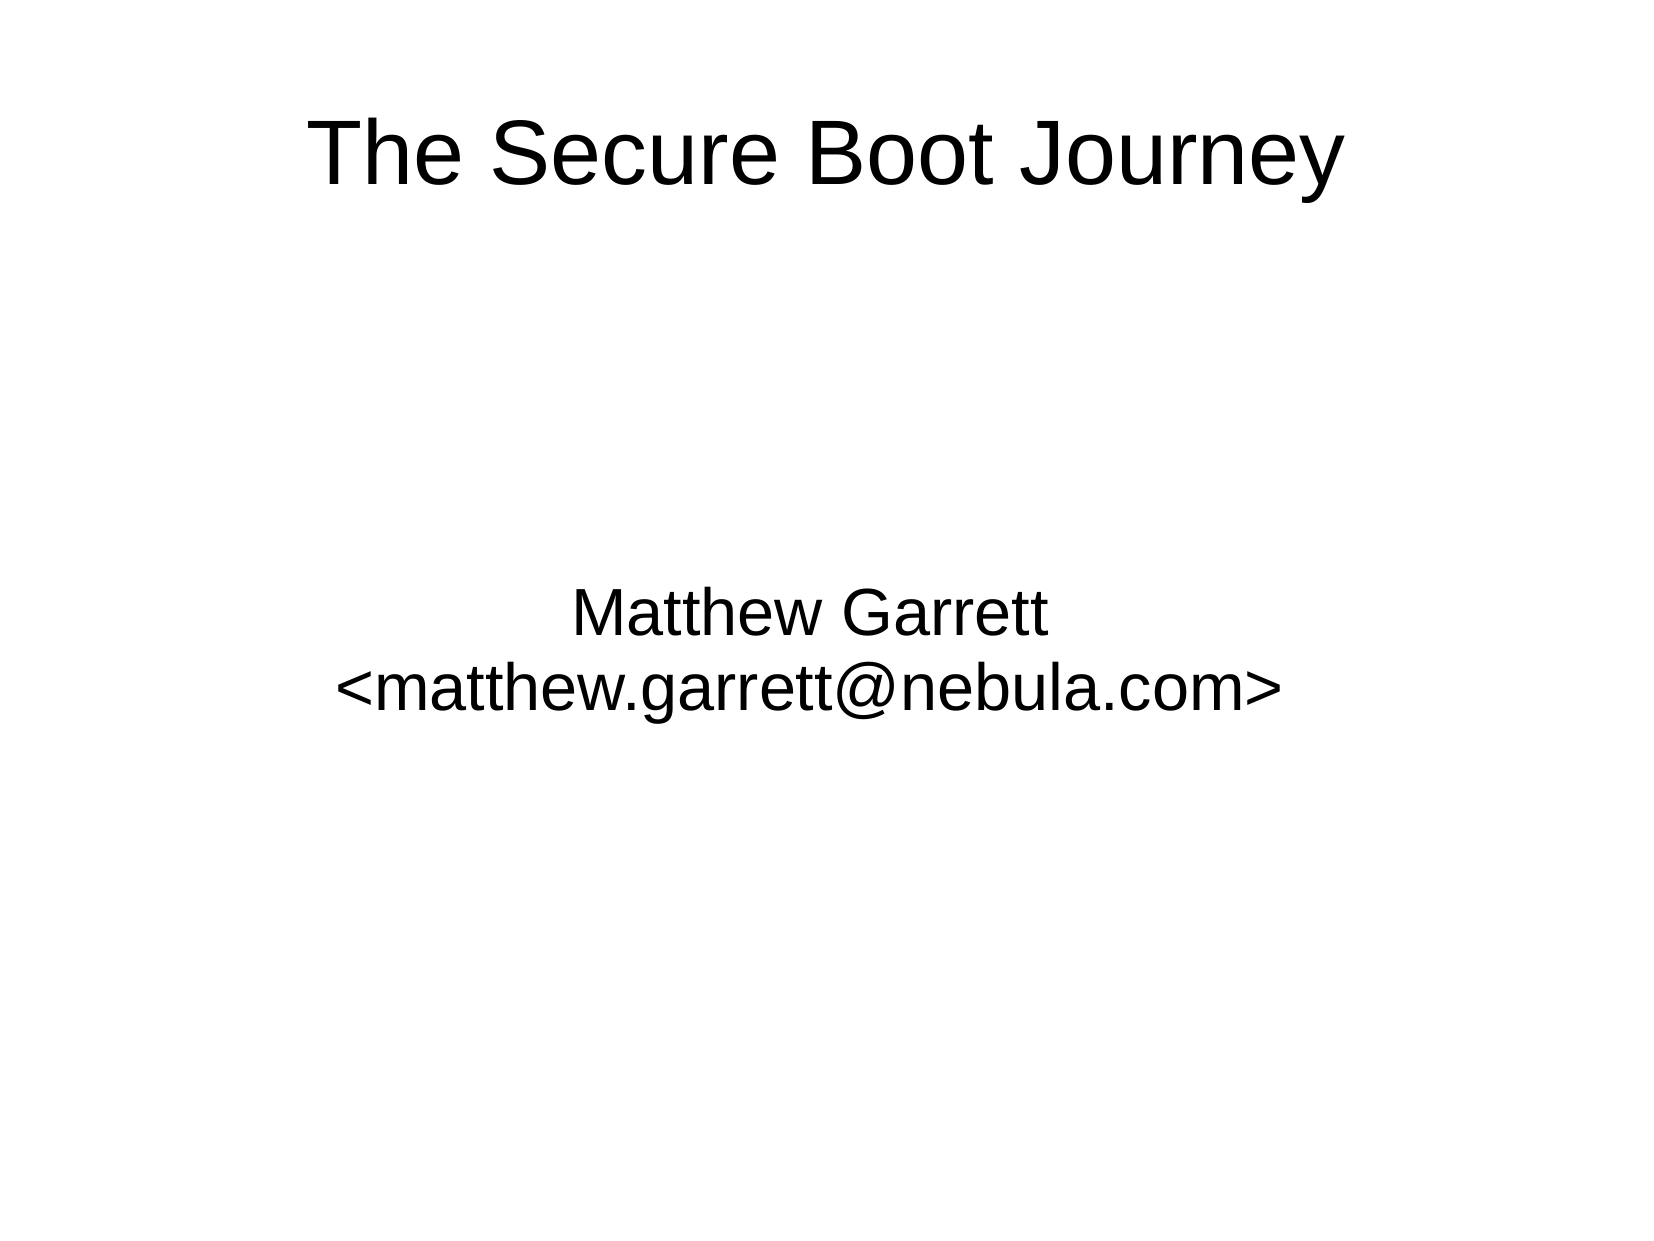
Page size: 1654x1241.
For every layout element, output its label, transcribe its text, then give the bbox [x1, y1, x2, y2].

subtitle Matthew Garrett <matthew.garrett@nebula.com> [82, 290, 1538, 1010]
title The Secure Boot Journey [82, 49, 1571, 257]
